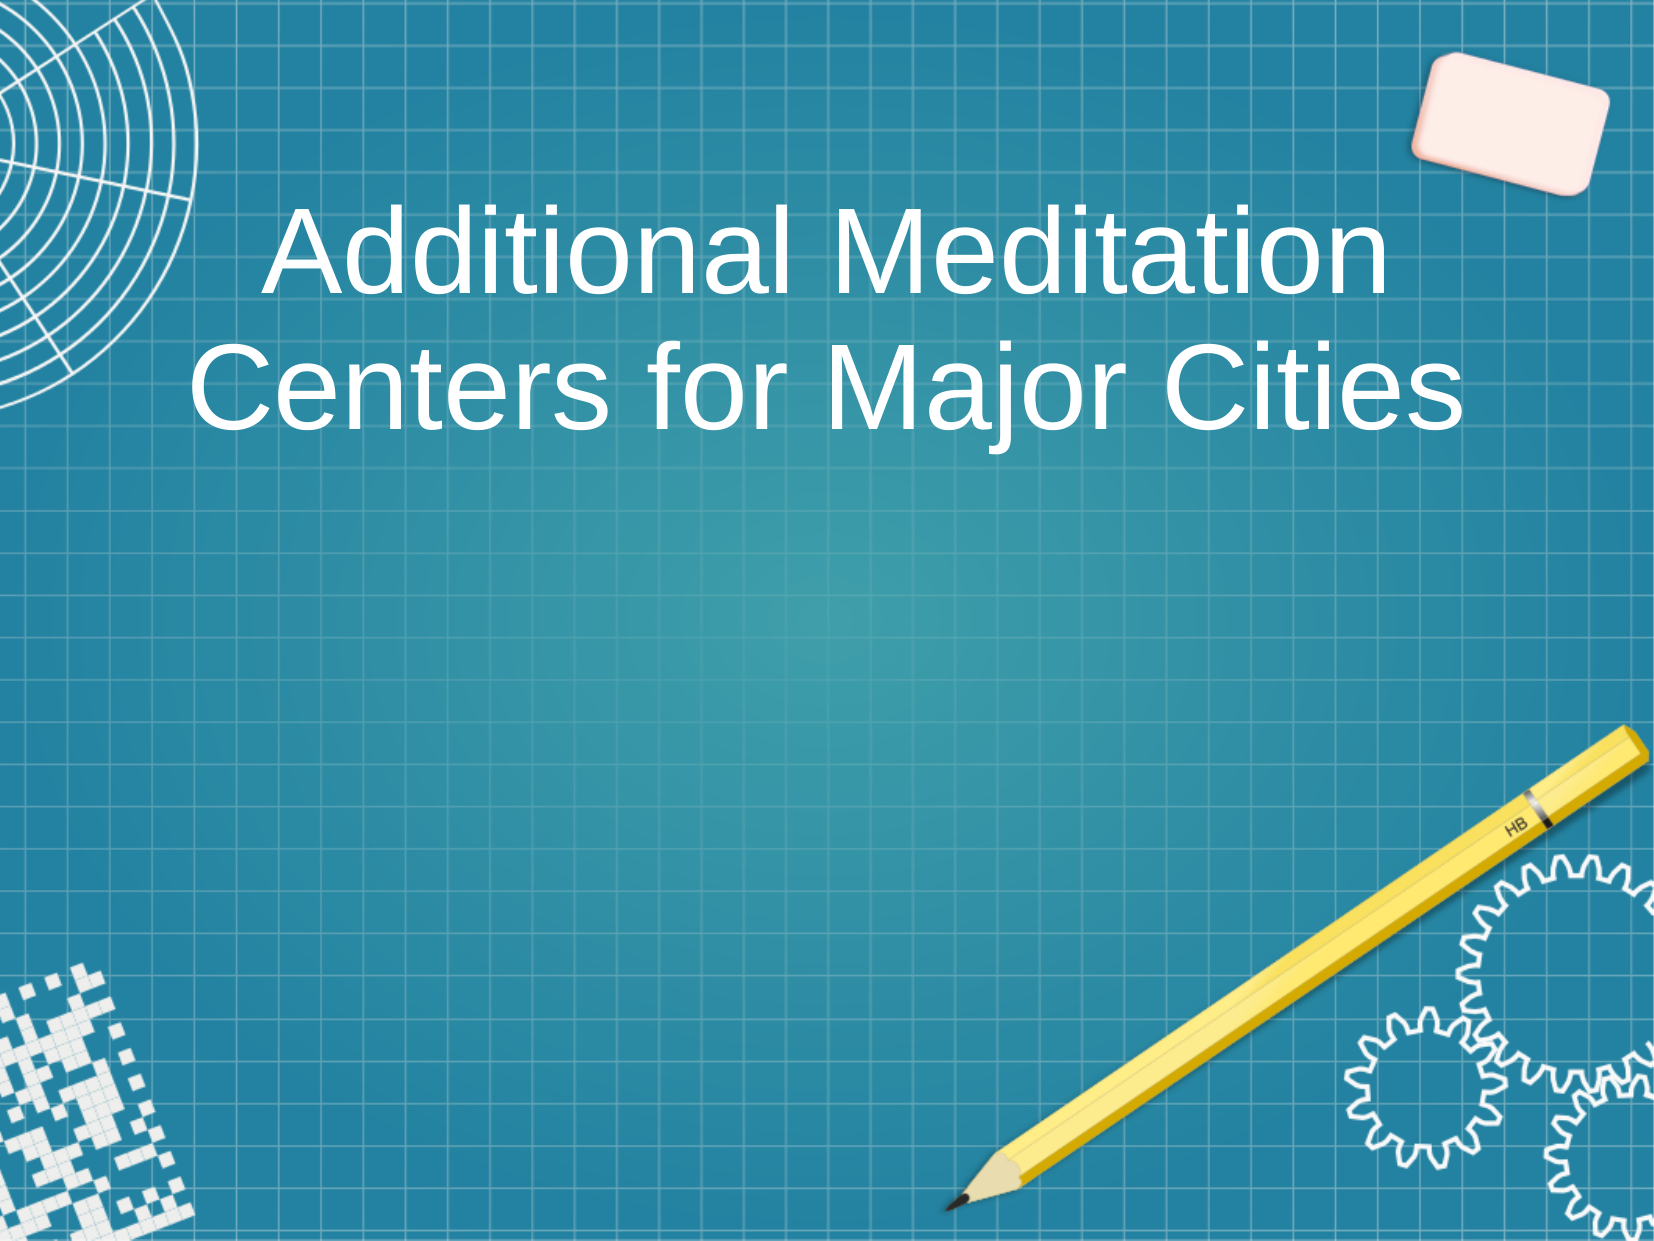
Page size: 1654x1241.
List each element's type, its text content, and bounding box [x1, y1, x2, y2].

title Additional Meditation Centers for Major Cities [82, 177, 1571, 461]
picture [0, 0, 1654, 1241]
